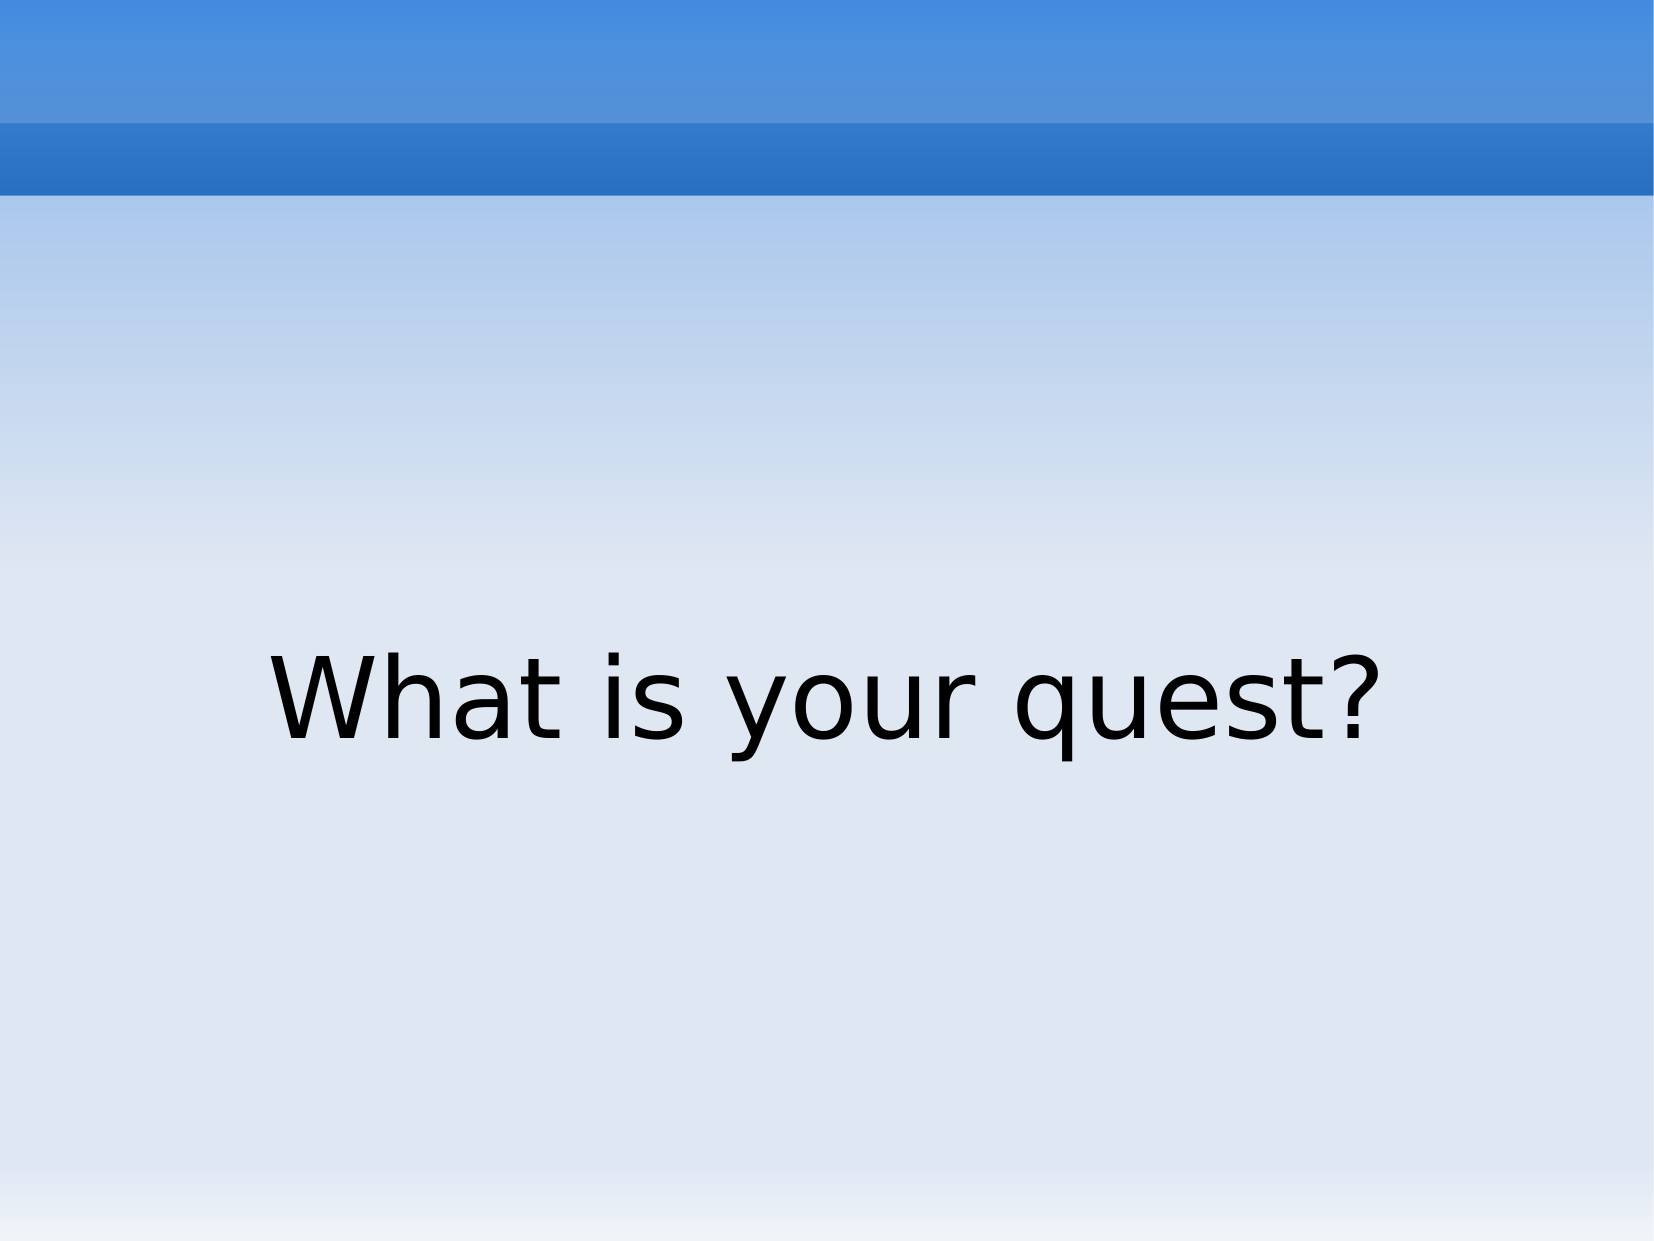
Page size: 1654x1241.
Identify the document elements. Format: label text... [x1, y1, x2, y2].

picture [0, 0, 1654, 1241]
subtitle What is your quest? [82, 290, 1571, 1109]
